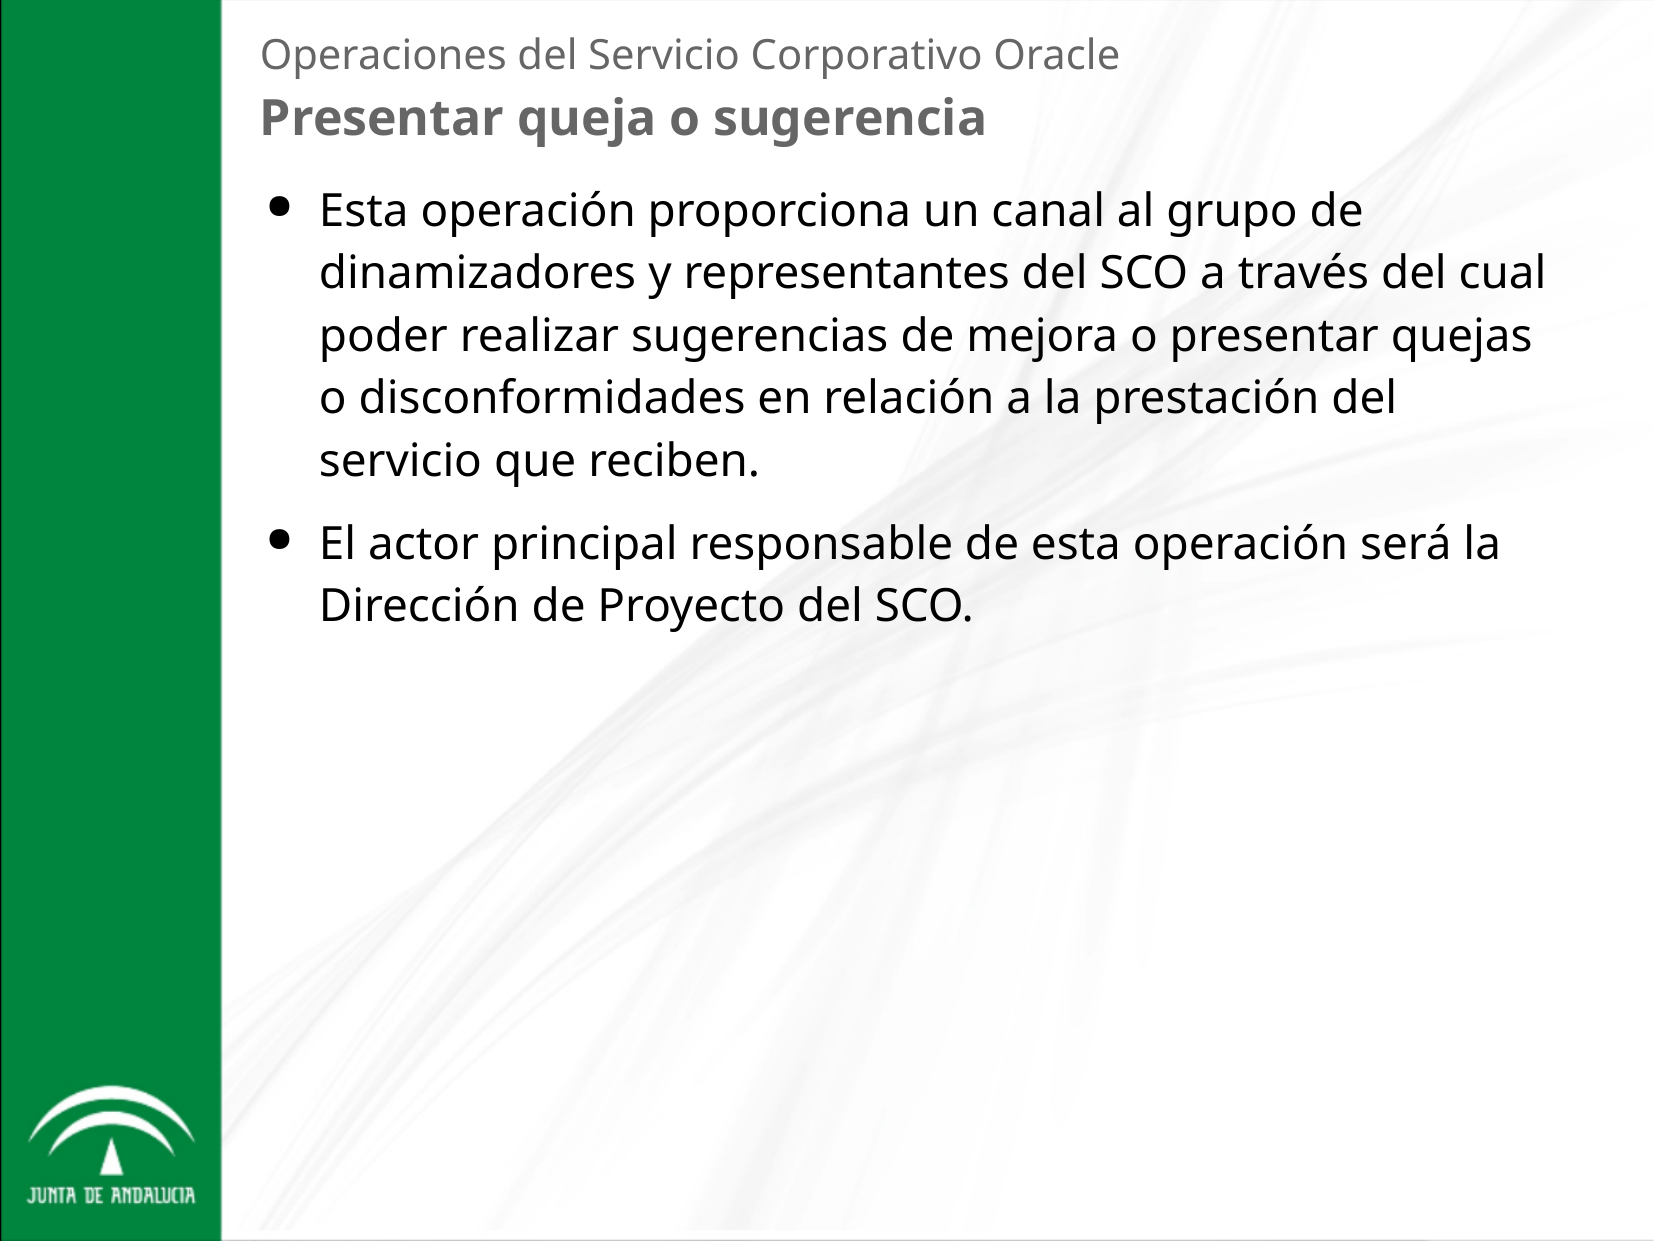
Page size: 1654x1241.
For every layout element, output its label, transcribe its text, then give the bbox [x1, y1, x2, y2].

title Operaciones del Servicio Corporativo Oracle Presentar queja o sugerencia [259, 35, 1577, 139]
list Esta operación proporciona un canal al grupo de dinamizadores y representantes del SCO a través del cual poder realizar sugerencias de mejora o presentar quejas o disconformidades en relación a la prestación del servicio que reciben. El actor principal responsable de esta operación será la Dirección de Proyecto del SCO. [248, 177, 1565, 996]
picture [0, 0, 1654, 1241]
